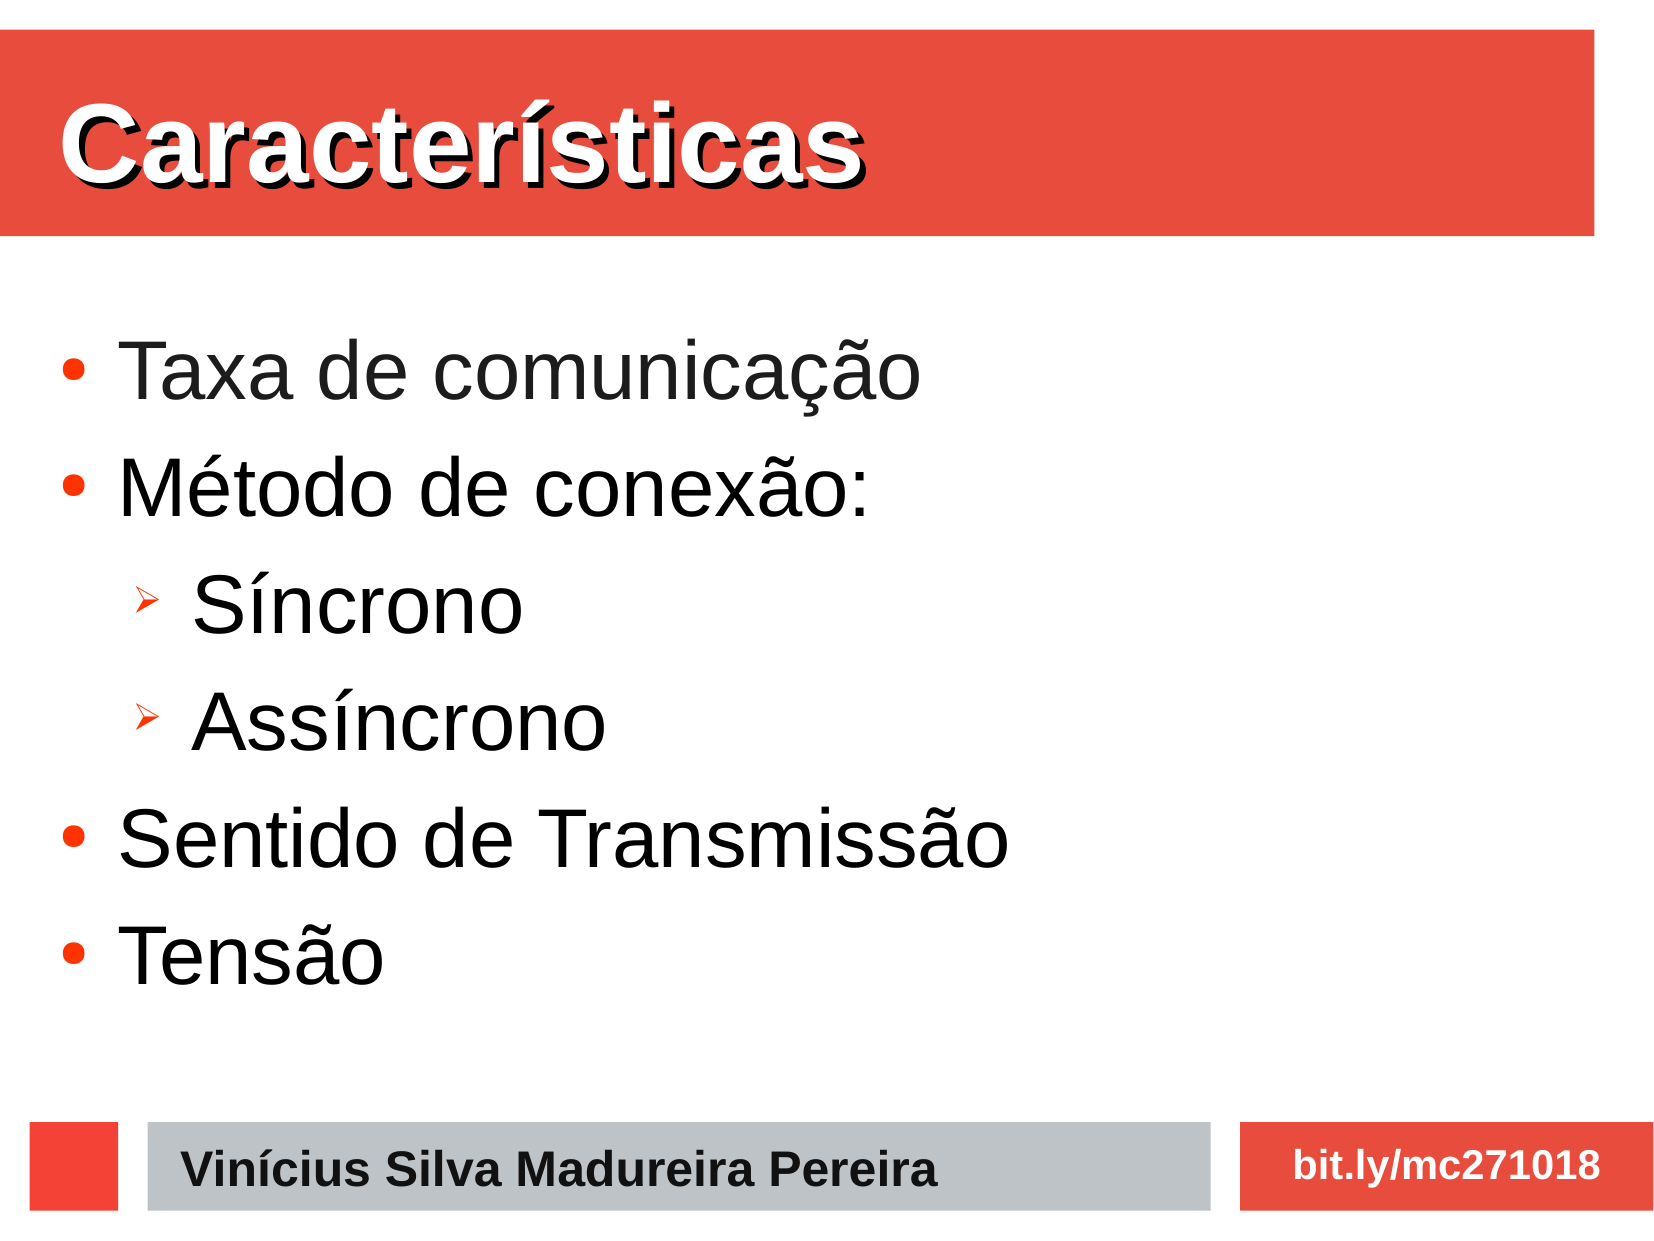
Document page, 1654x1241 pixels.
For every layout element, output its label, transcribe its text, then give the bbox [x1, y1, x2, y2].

title Características [59, 59, 1595, 207]
text_box Vinícius Silva Madureira Pereira [165, 1133, 1170, 1205]
list Taxa de comunicação Método de conexão: Síncrono Assíncrono Sentido de Transmissão Tensão [59, 324, 1565, 1093]
text_box bit.ly/mc271018 [1228, 1133, 1654, 1205]
